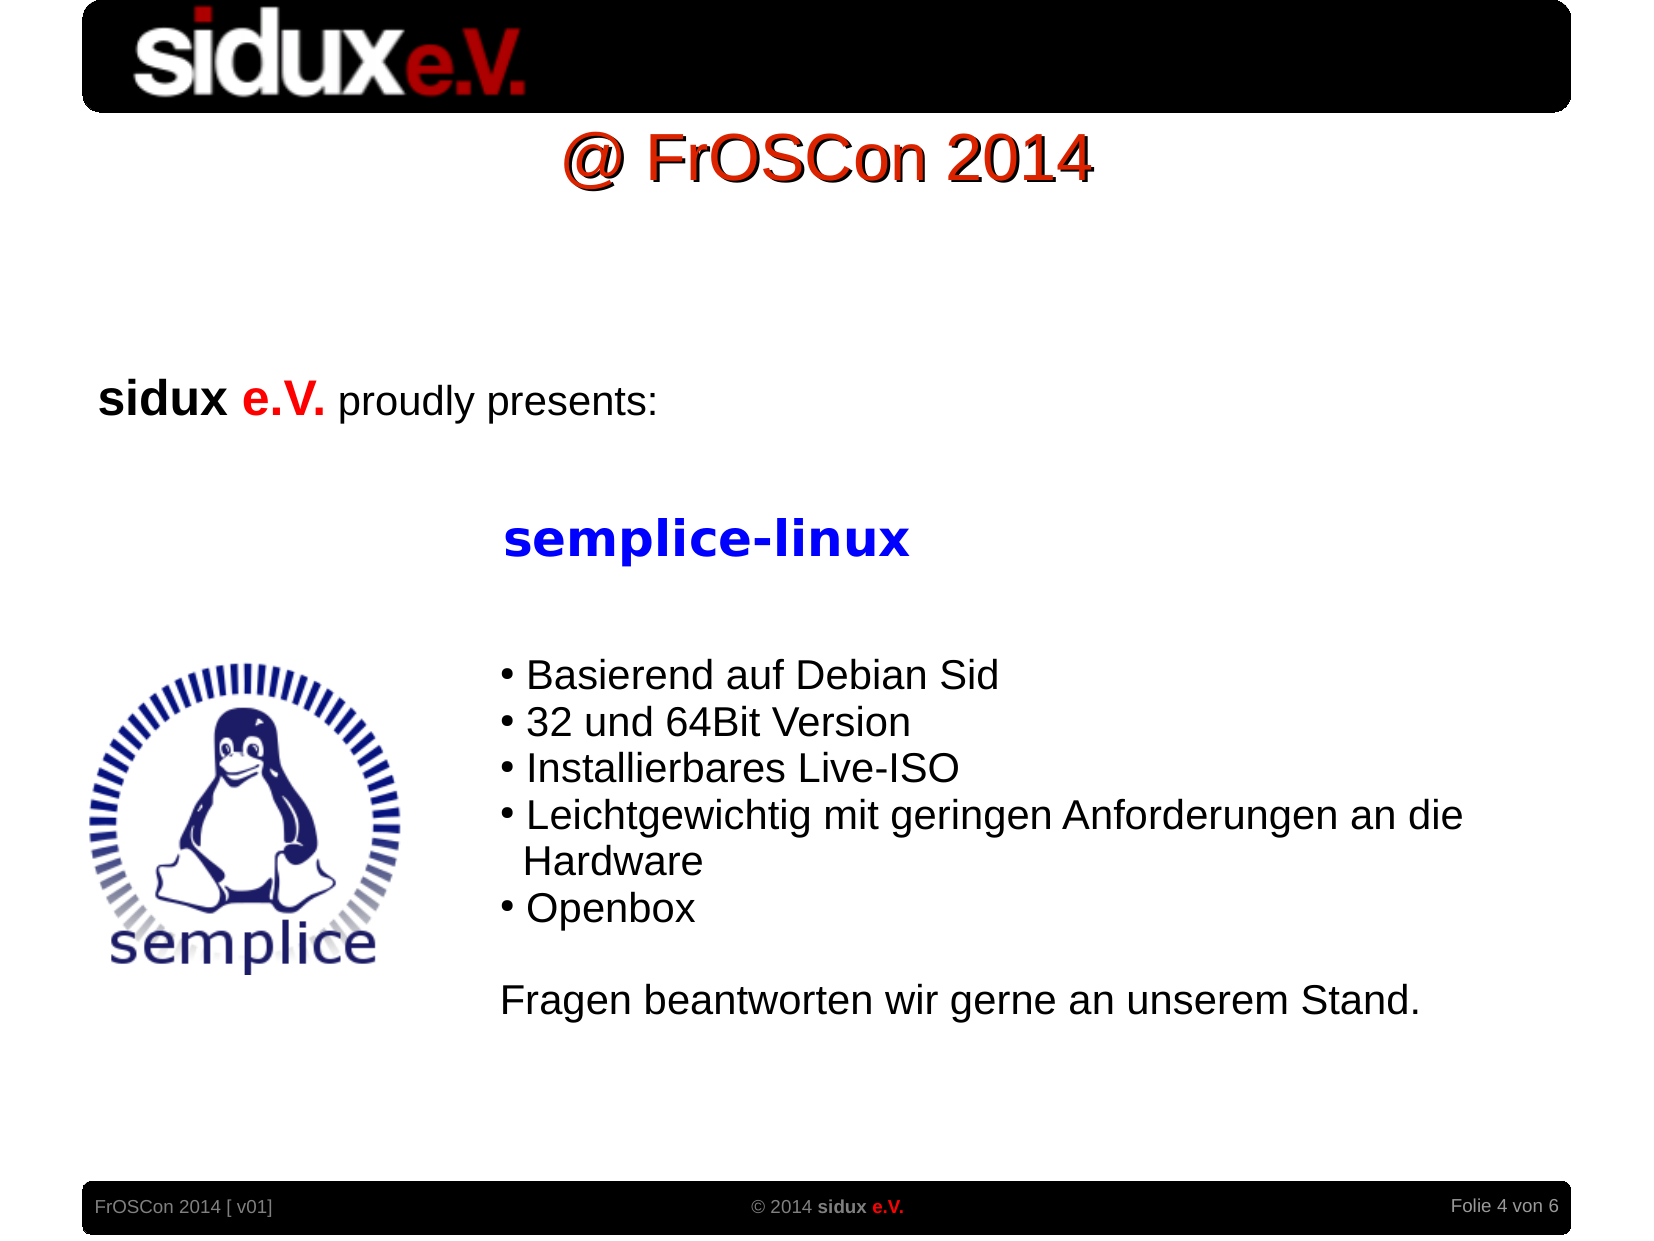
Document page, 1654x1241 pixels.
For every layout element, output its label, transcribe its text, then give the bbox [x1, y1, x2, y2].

picture [88, 661, 402, 975]
text_box @ FrOSCon 2014 [82, 112, 1571, 213]
text_box sidux e.V. proudly presents: semplice-linux Basierend auf Debian Sid 32 und 64Bit Version Installierbares Live-ISO Leichtgewichtig mit geringen Anforderungen an die Hardware Openbox Fragen beantworten wir gerne an unserem Stand. [82, 224, 1571, 1170]
picture [113, 0, 532, 110]
